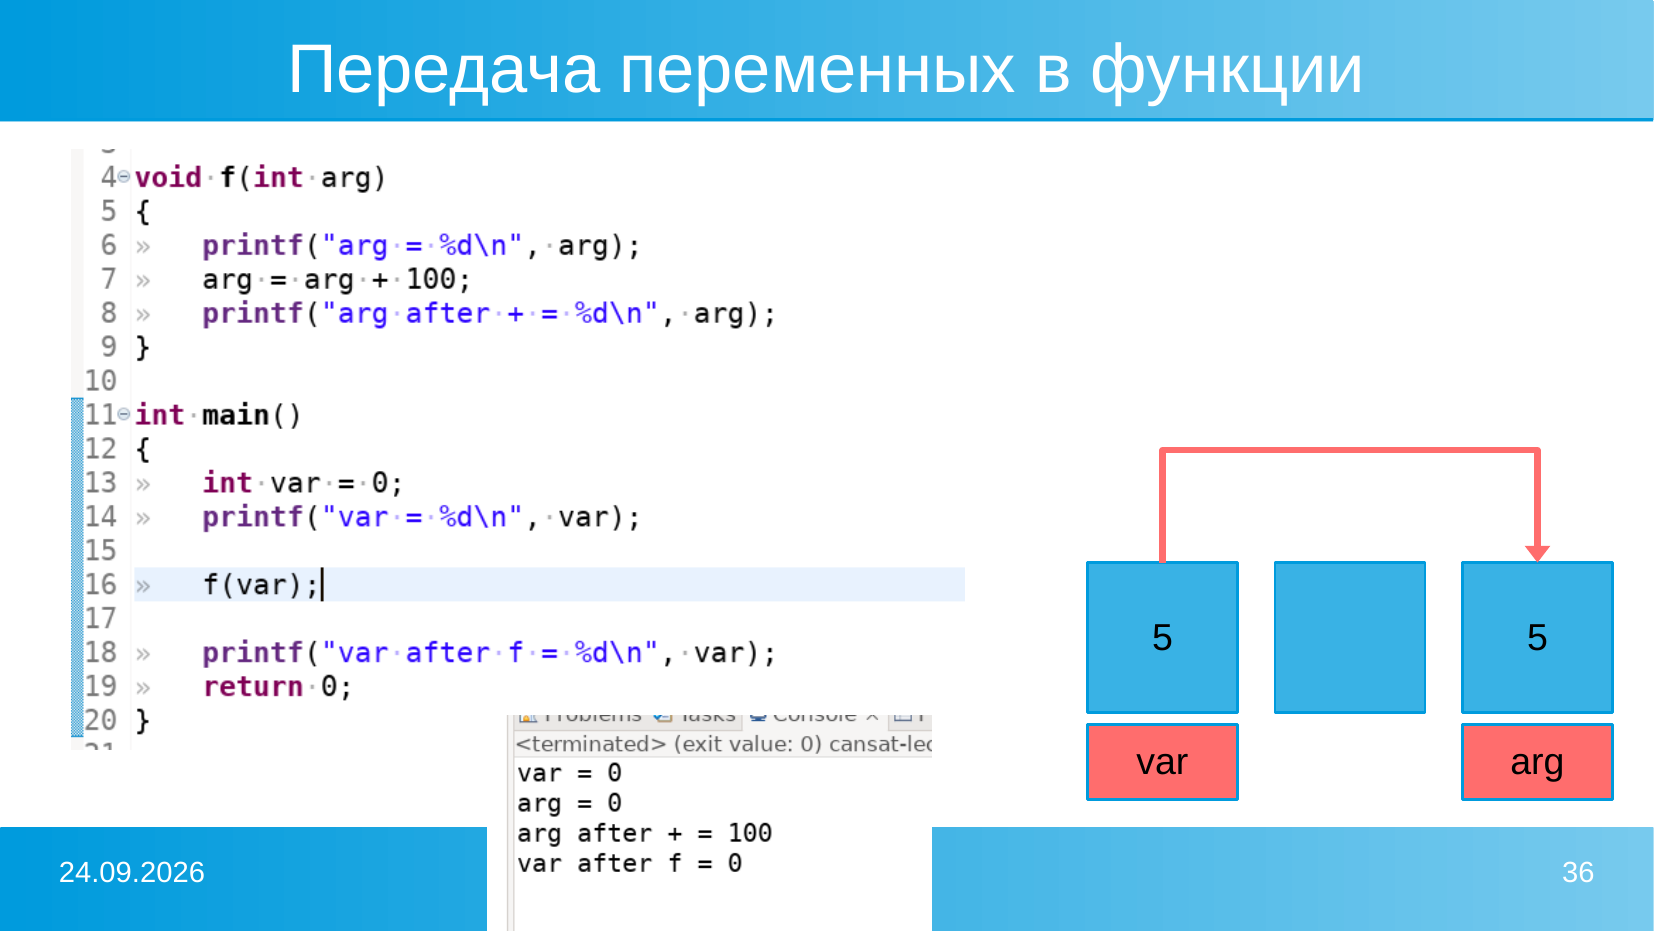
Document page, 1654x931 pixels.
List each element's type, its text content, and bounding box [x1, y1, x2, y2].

title Передача переменных в функции [59, 29, 1595, 108]
text_box arg [1462, 724, 1613, 800]
text_box 5 [1087, 562, 1238, 713]
text_box [1275, 562, 1426, 713]
text_box 5 [1462, 562, 1613, 713]
picture [71, 149, 965, 931]
text_box var [1087, 724, 1238, 800]
